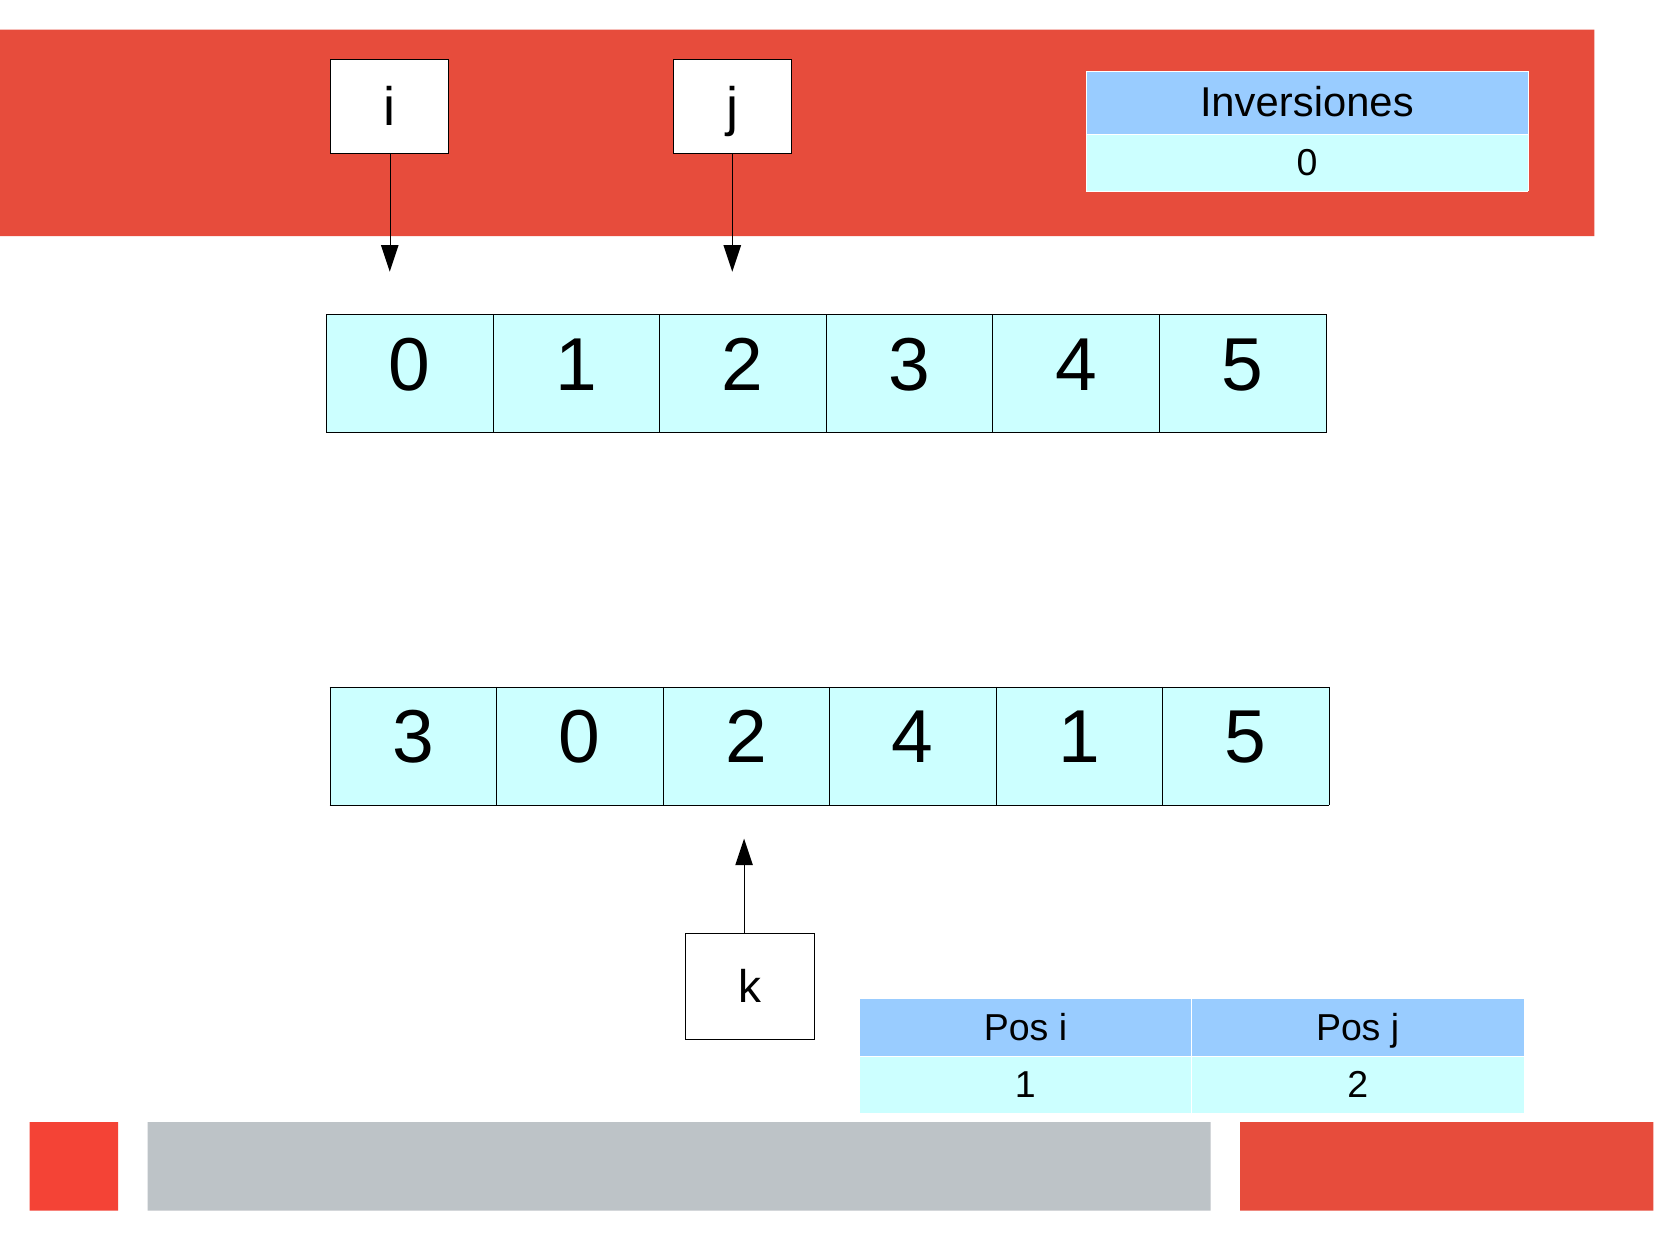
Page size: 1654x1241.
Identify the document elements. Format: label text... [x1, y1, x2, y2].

text_box i [330, 59, 449, 154]
table_header 1 [997, 688, 1162, 805]
table_header 2 [660, 315, 826, 432]
table_header 4 [830, 688, 996, 805]
table_cell 2 [1192, 1057, 1524, 1113]
table_header 1 [494, 315, 659, 432]
table_header 2 [664, 688, 829, 805]
table_header 0 [327, 315, 493, 432]
table_header 3 [827, 315, 992, 432]
table_header 3 [331, 688, 496, 805]
table_header Pos i [860, 999, 1191, 1056]
table_header Pos j [1192, 999, 1524, 1056]
table_header 0 [497, 688, 663, 805]
table_header 4 [993, 315, 1159, 432]
text_box j [673, 59, 792, 154]
text_box k [685, 933, 815, 1040]
table_cell 1 [860, 1057, 1191, 1113]
table_header 5 [1163, 688, 1329, 805]
table_header 5 [1160, 315, 1326, 432]
table_header Inversiones [1087, 72, 1528, 134]
table_cell 0 [1087, 135, 1528, 191]
